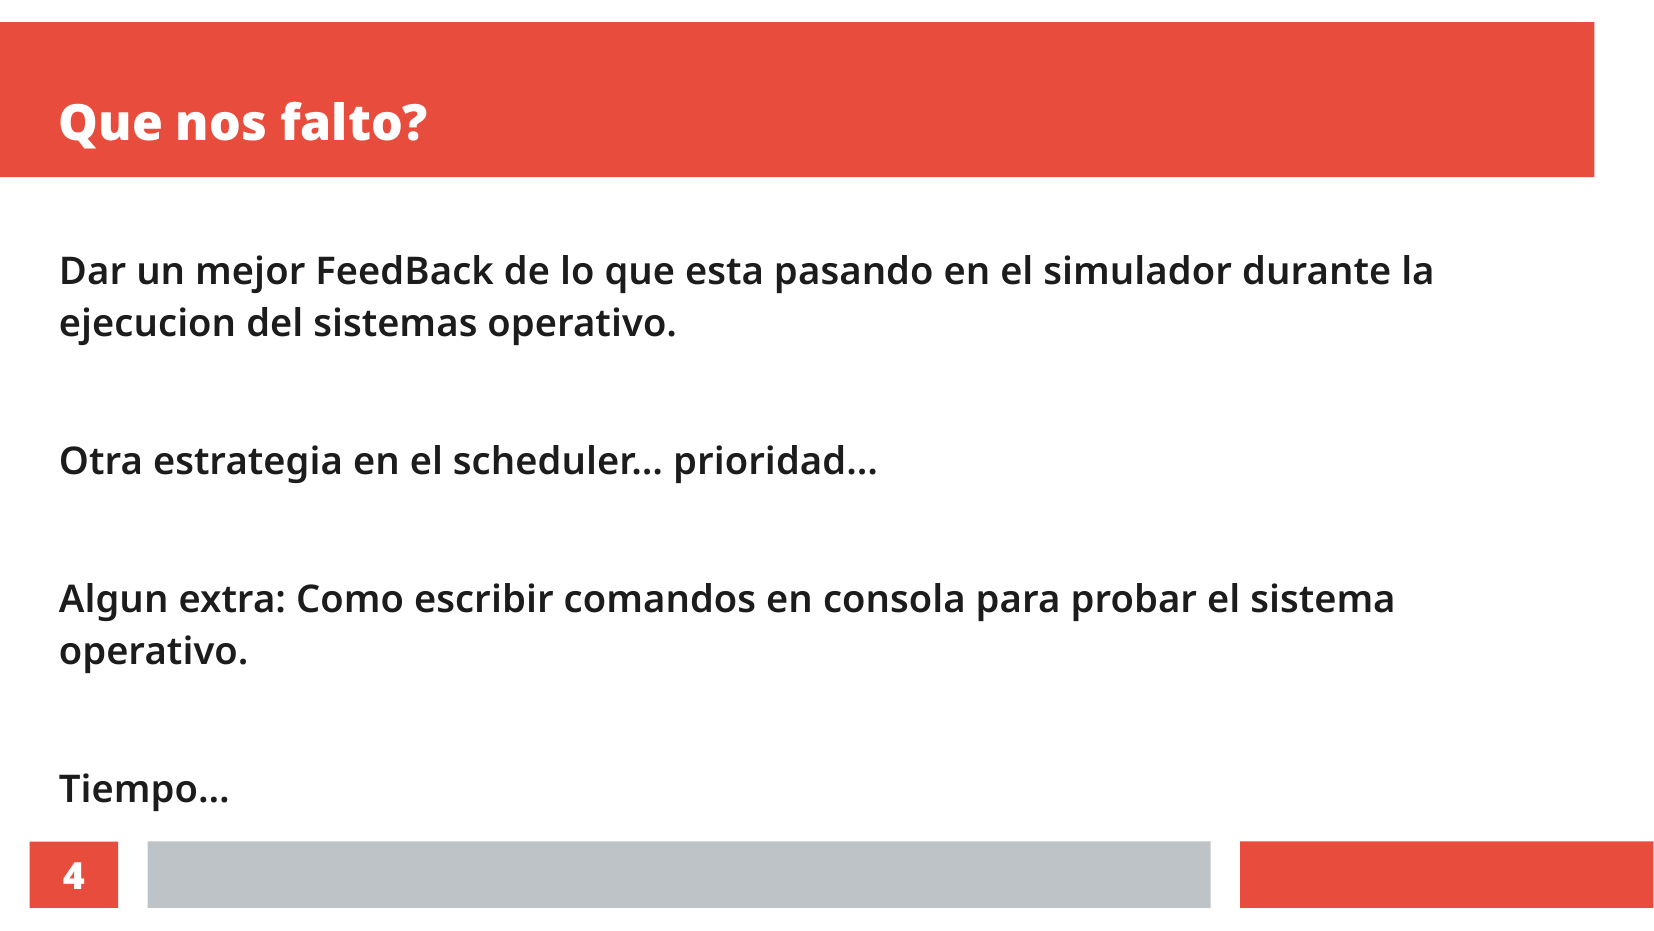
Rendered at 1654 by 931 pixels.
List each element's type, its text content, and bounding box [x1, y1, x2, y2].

list Dar un mejor FeedBack de lo que esta pasando en el simulador durante la ejecucion del sistemas operativo. Otra estrategia en el scheduler… prioridad… Algun extra: Como escribir comandos en consola para probar el sistema operativo. Tiempo… [59, 243, 1565, 820]
title Que nos falto? [59, 44, 1595, 156]
